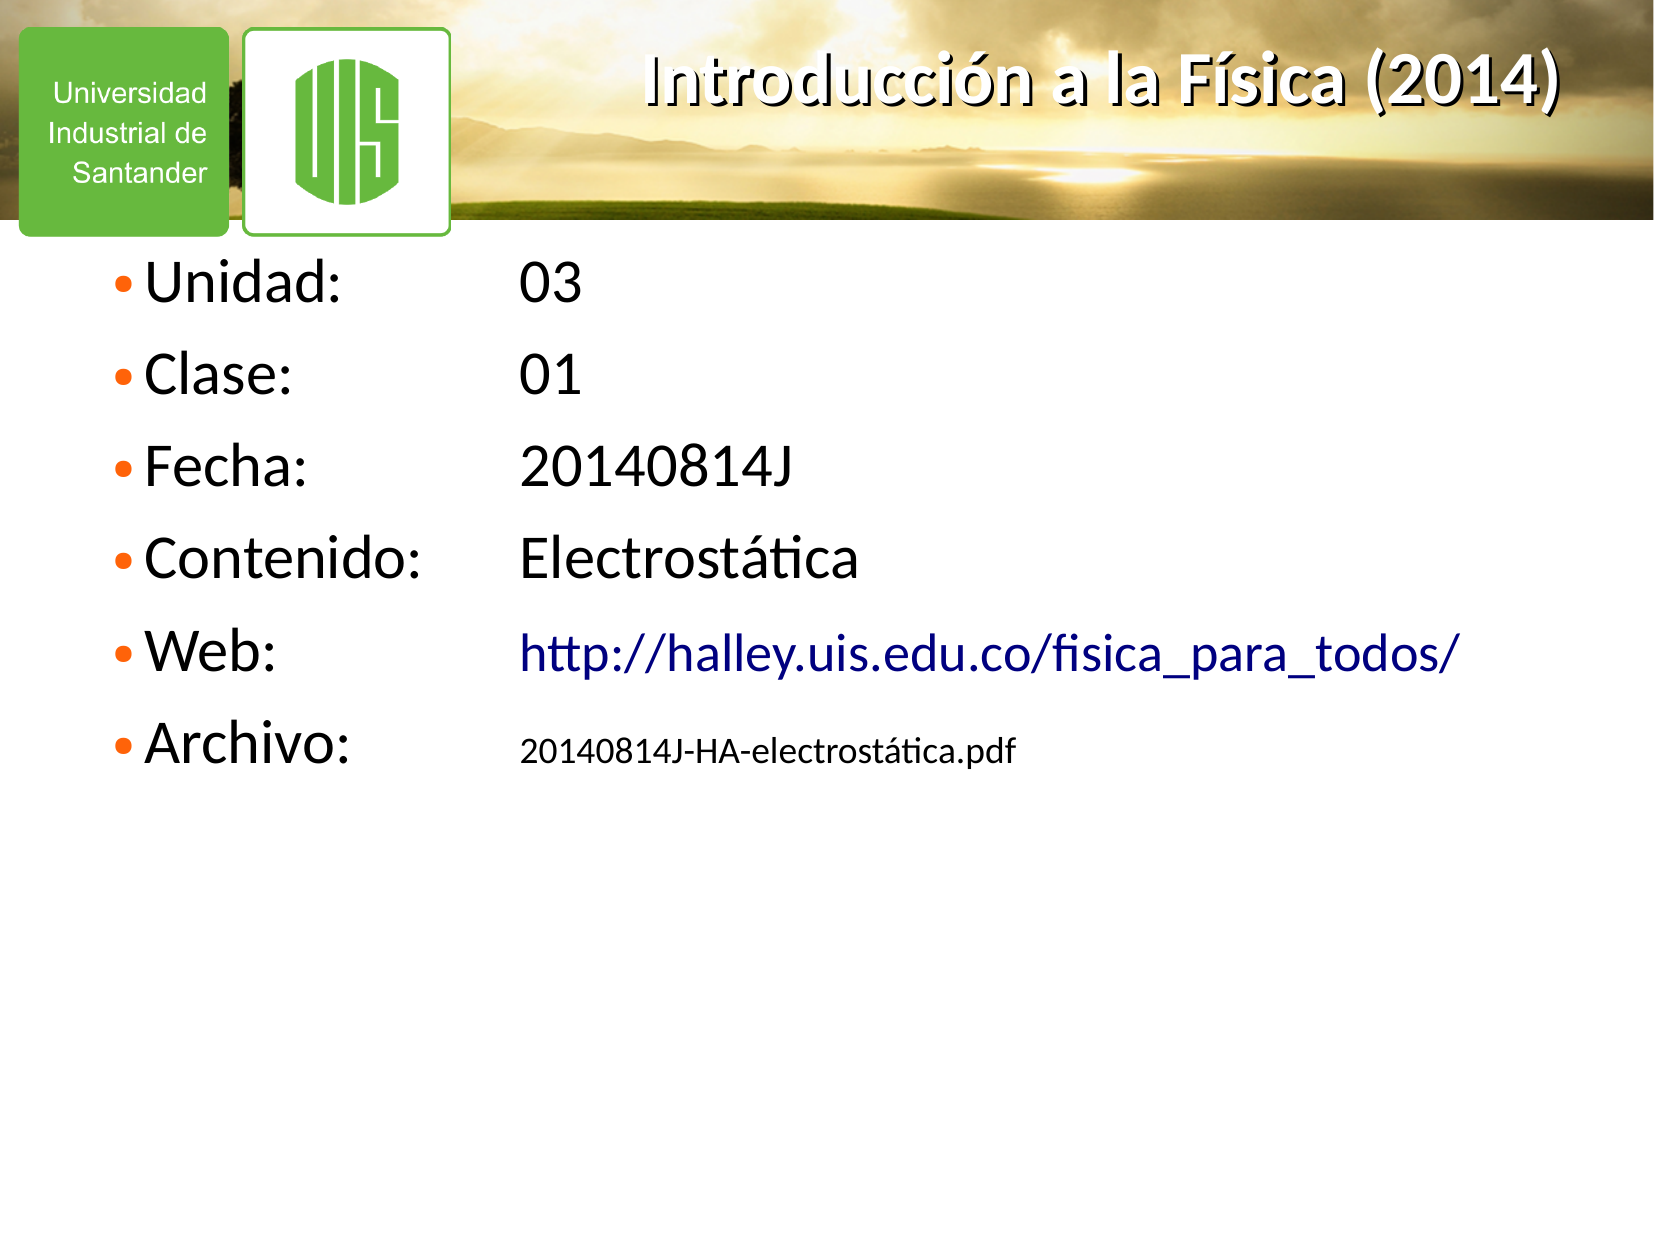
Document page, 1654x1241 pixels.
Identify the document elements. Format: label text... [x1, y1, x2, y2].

title Introducción a la Física (2014) [75, 19, 1564, 151]
list Unidad: 03 Clase: 01 Fecha: 20140814J Contenido: Electrostática Web: http://halley.uis.edu.co/fisica_para_todos/ Archivo: 20140814J-HA-electrostática.pdf [82, 255, 1571, 1126]
picture [0, 0, 1654, 237]
